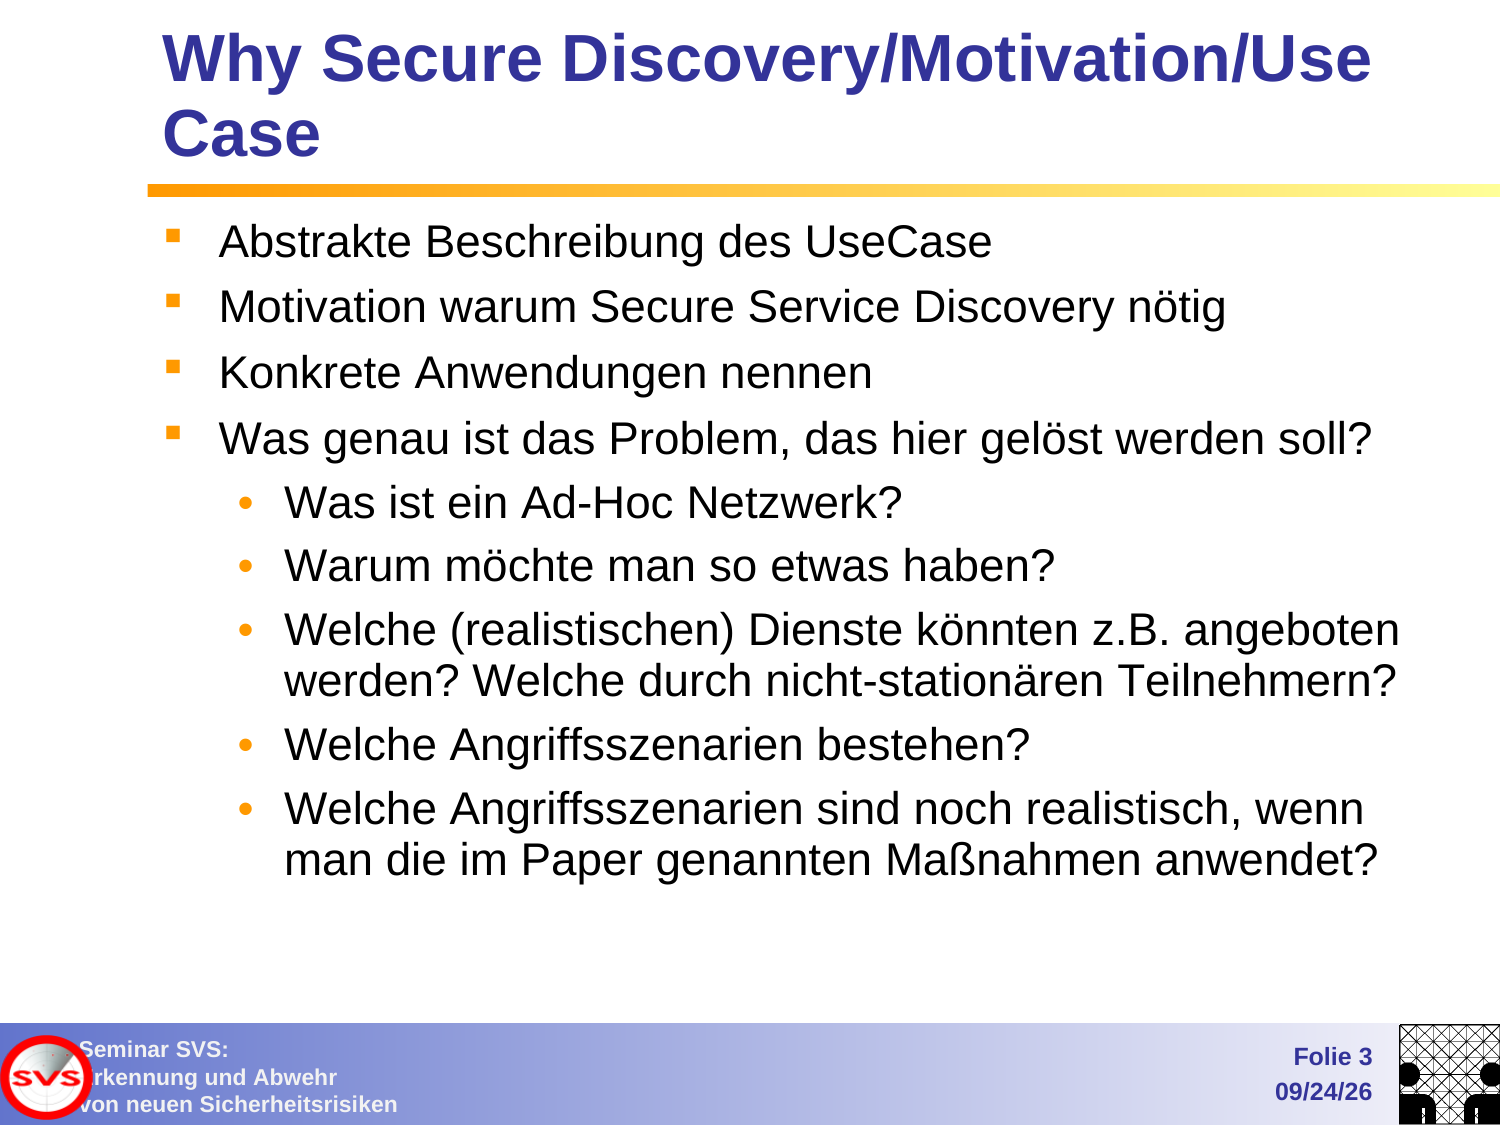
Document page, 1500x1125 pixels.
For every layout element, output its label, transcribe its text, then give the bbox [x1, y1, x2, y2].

list Abstrakte Beschreibung des UseCase Motivation warum Secure Service Discovery nötig Konkrete Anwendungen nennen Was genau ist das Problem, das hier gelöst werden soll? Was ist ein Ad-Hoc Netzwerk? Warum möchte man so etwas haben? Welche (realistischen) Dienste könnten z.B. angeboten werden? Welche durch nicht-stationären Teilnehmern? Welche Angriffsszenarien bestehen? Welche Angriffsszenarien sind noch realistisch, wenn man die im Paper genannten Maßnahmen anwendet? [147, 208, 1426, 951]
picture [0, 1035, 93, 1120]
picture [1399, 1024, 1500, 1125]
title Why Secure Discovery/Motivation/Use Case [147, 13, 1427, 179]
